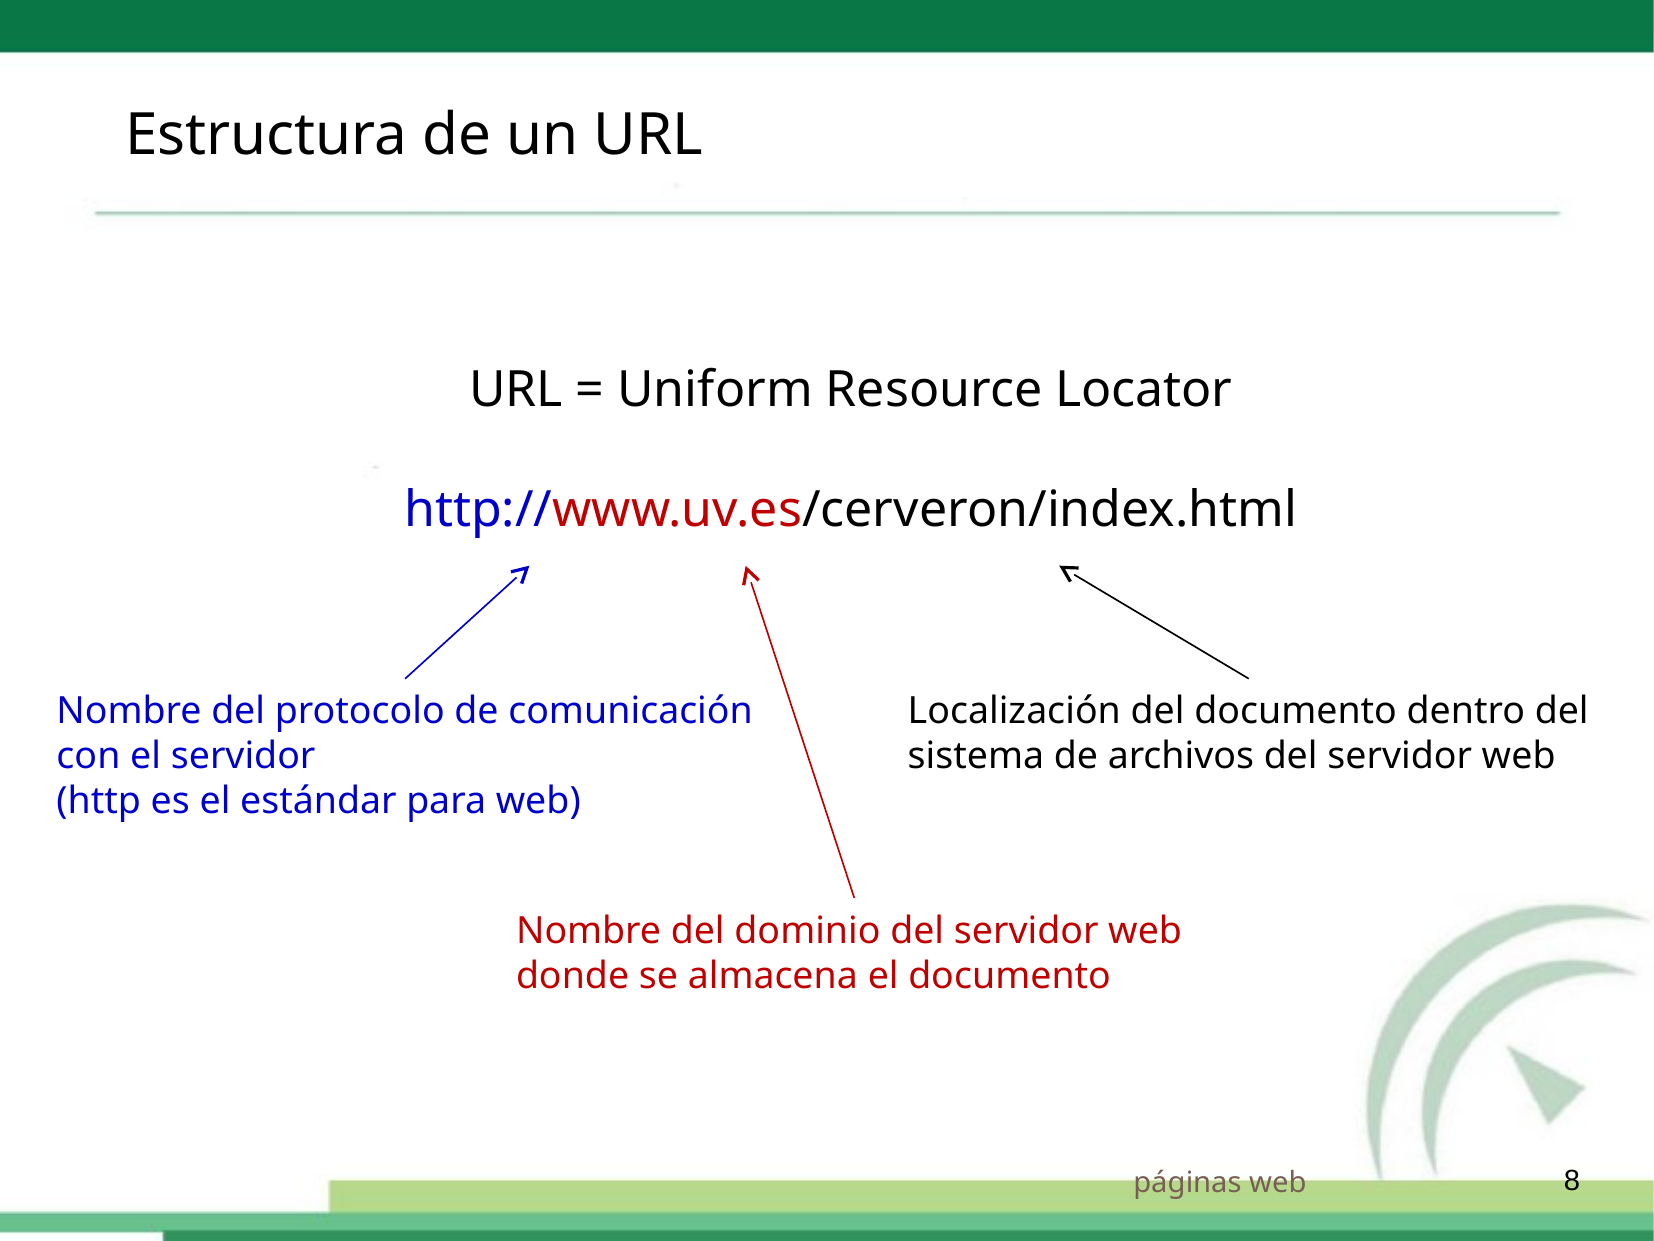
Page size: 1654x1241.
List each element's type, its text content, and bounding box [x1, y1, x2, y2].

text_box <número> [1345, 1153, 1595, 1229]
text_box páginas web [110, 1148, 1322, 1215]
text_box Localización del documento dentro del sistema de archivos del servidor web [893, 678, 1605, 785]
title Estructura de un URL [110, 41, 1585, 221]
picture [0, 0, 1654, 1241]
text_box Nombre del protocolo de comunicación con el servidor (http es el estándar para web) [41, 678, 769, 830]
text_box URL = Uniform Resource Locator http://www.uv.es/cerveron/index.html [389, 348, 1313, 545]
text_box Nombre del dominio del servidor web donde se almacena el documento [501, 897, 1208, 1004]
